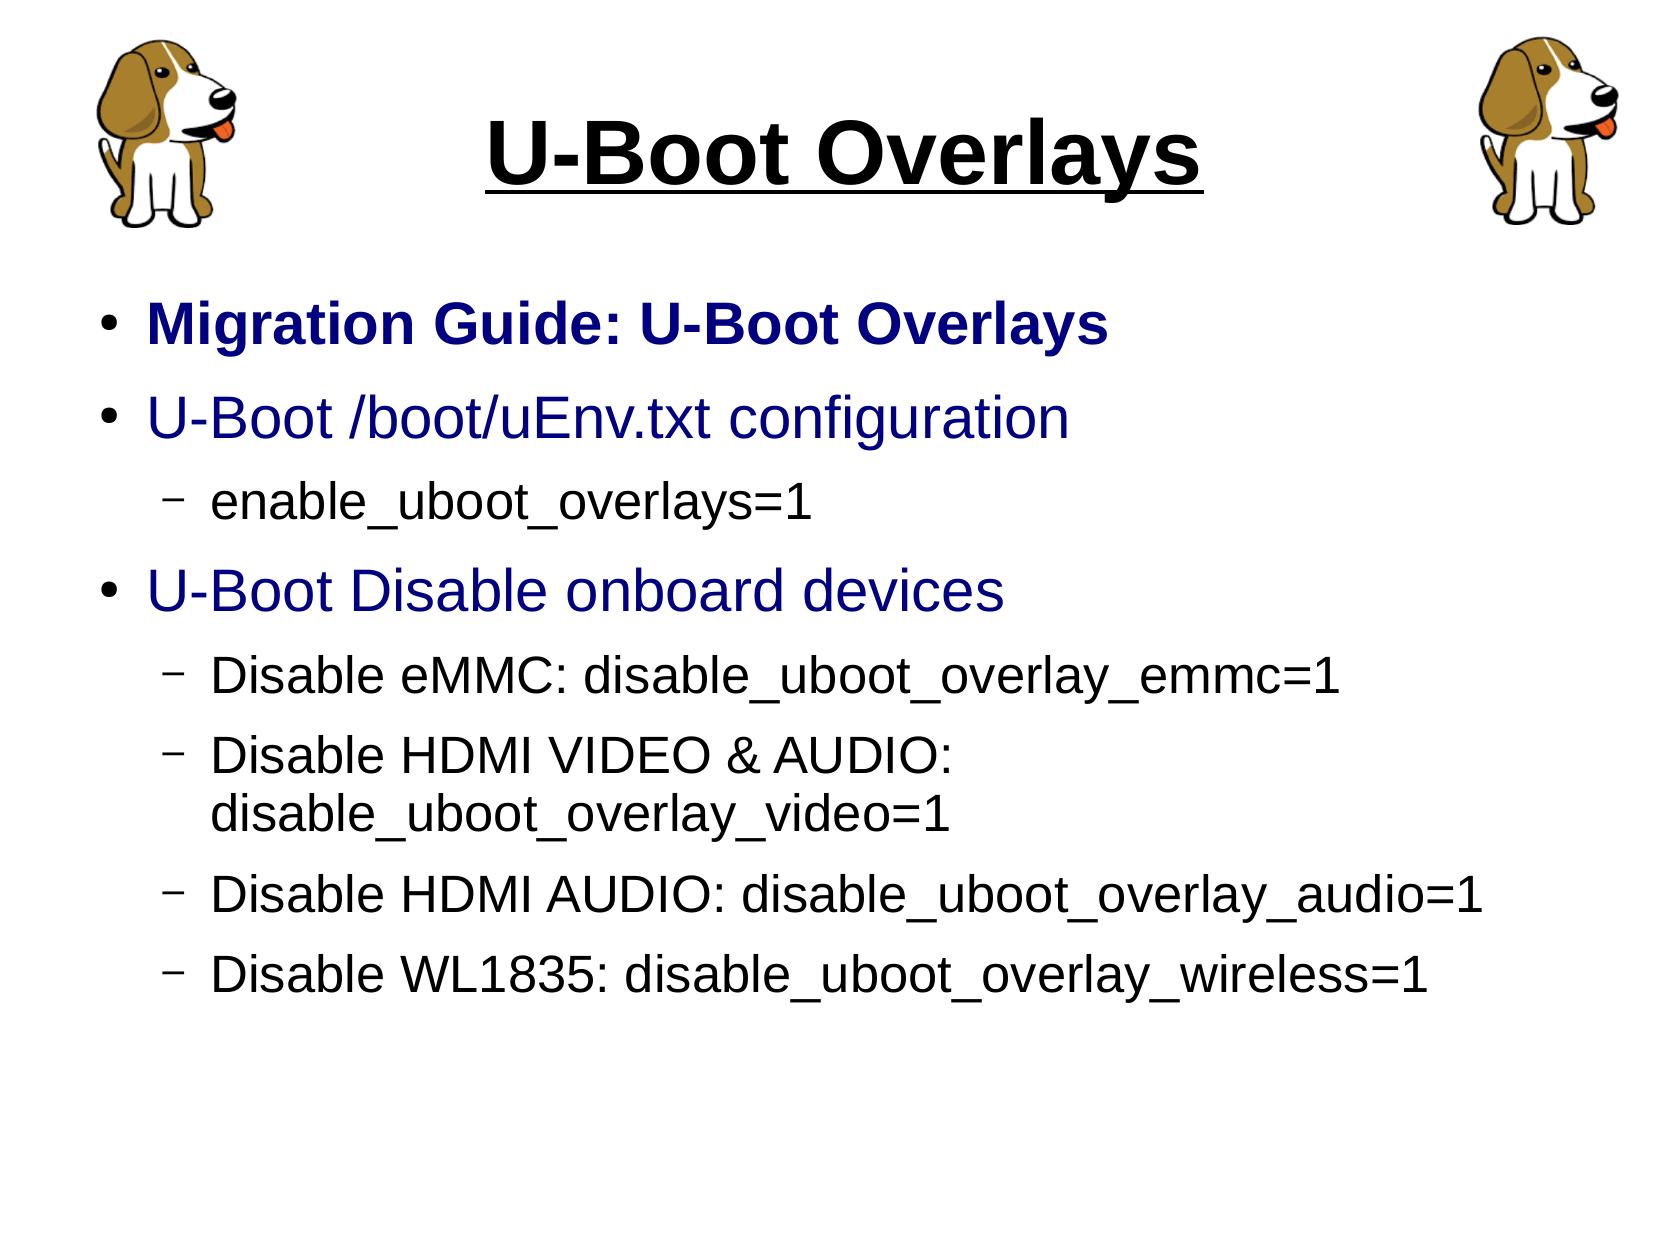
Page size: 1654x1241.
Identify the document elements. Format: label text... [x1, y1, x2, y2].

picture [1464, 36, 1621, 225]
list Migration Guide: U-Boot Overlays U-Boot /boot/uEnv.txt configuration enable_uboot_overlays=1 U-Boot Disable onboard devices Disable eMMC: disable_uboot_overlay_emmc=1 Disable HDMI VIDEO & AUDIO: disable_uboot_overlay_video=1 Disable HDMI AUDIO: disable_uboot_overlay_audio=1 Disable WL1835: disable_uboot_overlay_wireless=1 [82, 290, 1571, 1010]
title U-Boot Overlays [82, 49, 1571, 257]
picture [82, 39, 239, 228]
